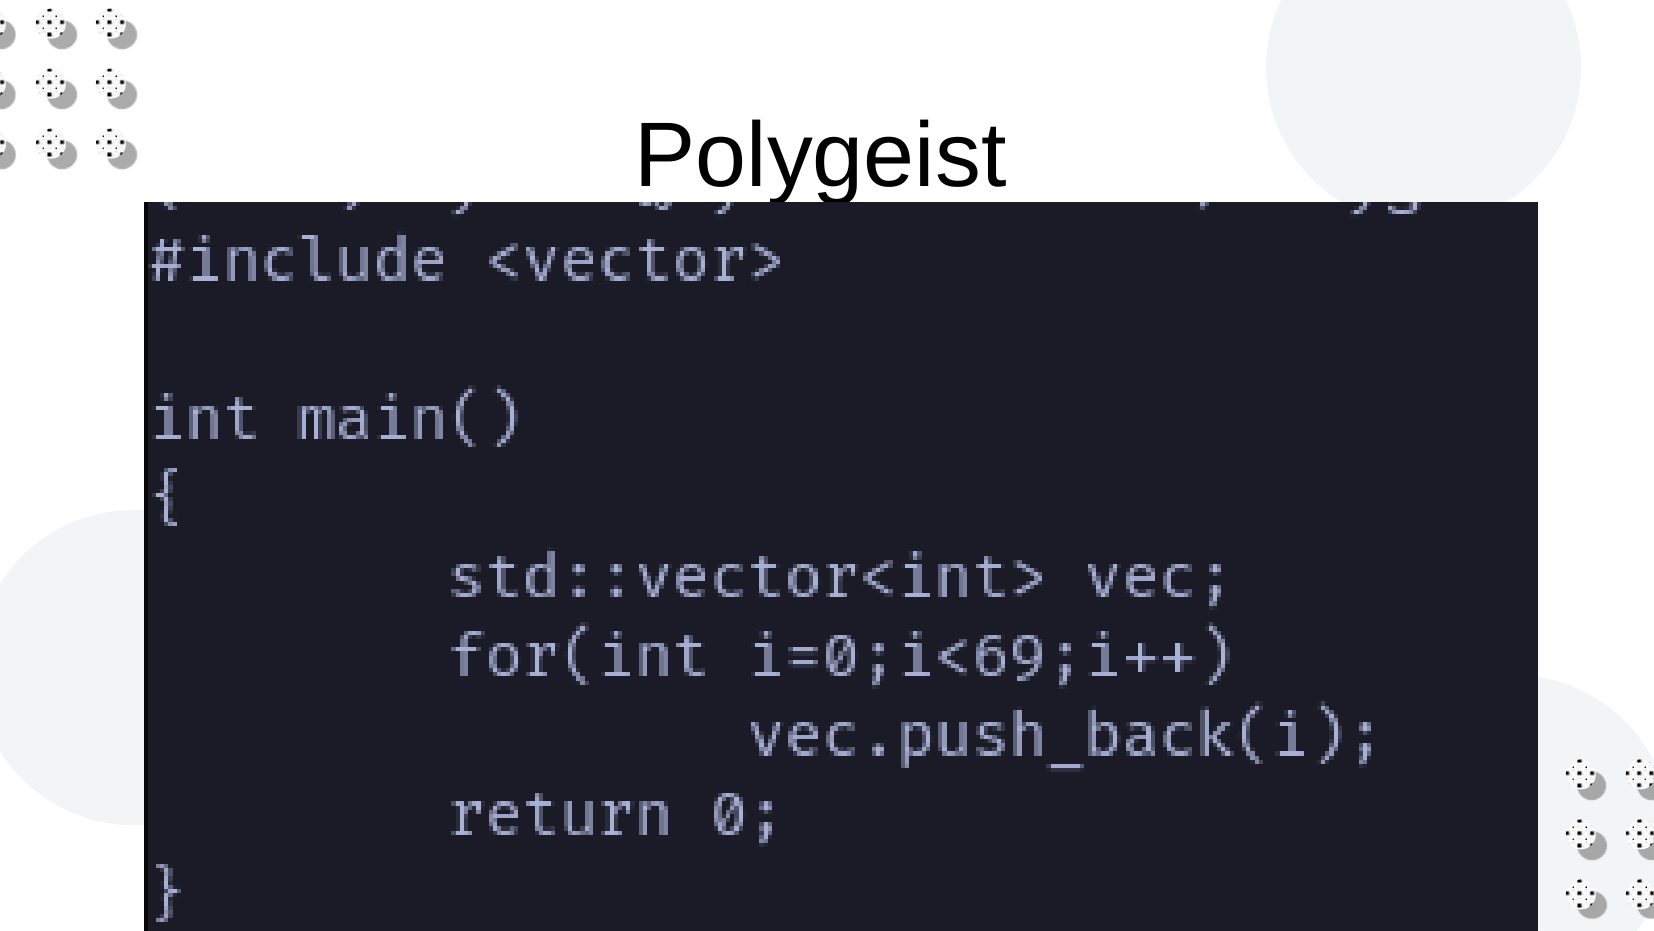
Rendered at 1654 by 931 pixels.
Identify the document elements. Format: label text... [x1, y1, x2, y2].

picture [97, 68, 124, 76]
picture [35, 8, 66, 39]
picture [1565, 879, 1596, 910]
picture [0, 131, 7, 156]
title Polygeist [76, 76, 1565, 233]
picture [35, 68, 66, 99]
picture [0, 71, 6, 96]
picture [1625, 819, 1654, 850]
picture [0, 11, 6, 36]
picture [35, 128, 67, 159]
picture [1625, 879, 1654, 910]
picture [1565, 819, 1596, 850]
picture [144, 202, 1538, 931]
picture [1625, 759, 1654, 790]
picture [95, 8, 126, 39]
picture [1565, 759, 1596, 790]
